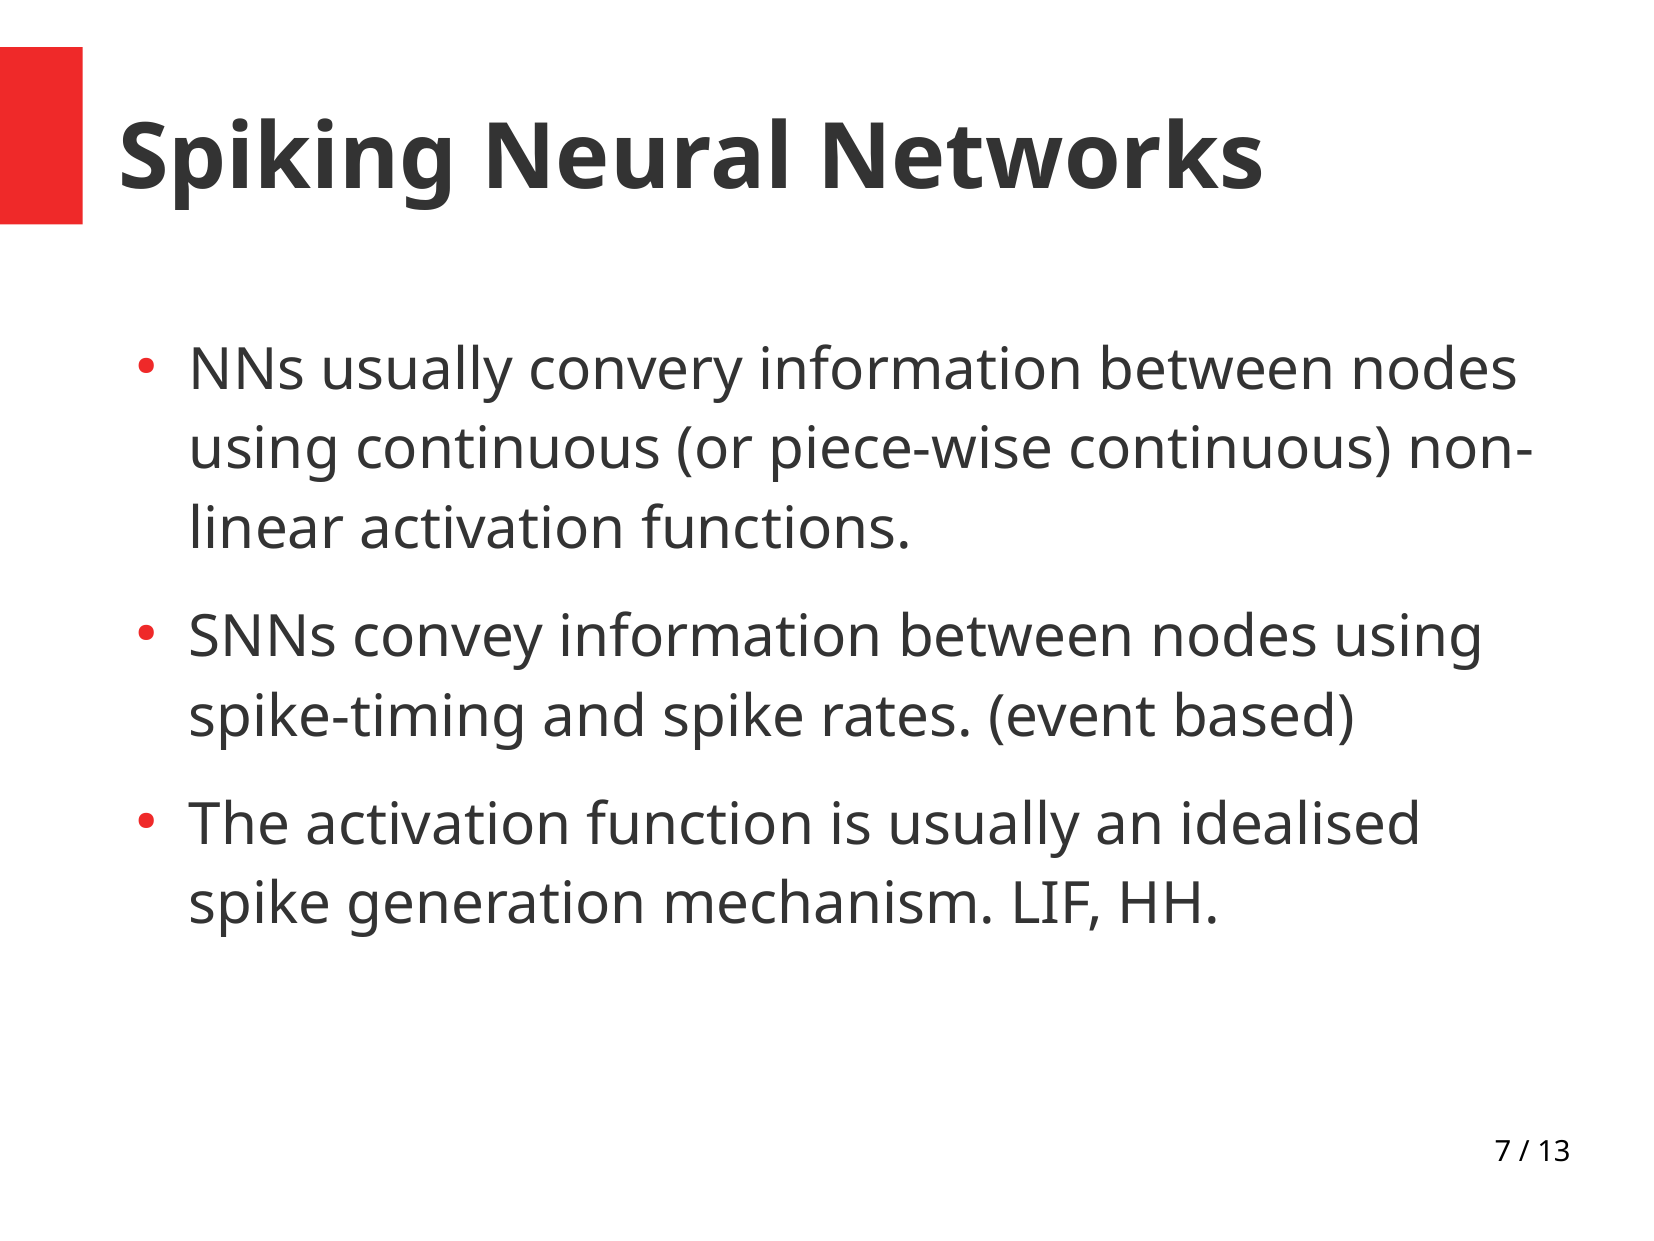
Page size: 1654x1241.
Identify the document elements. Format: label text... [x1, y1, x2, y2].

list NNs usually convery information between nodes using continuous (or piece-wise continuous) non-linear activation functions. SNNs convey information between nodes using spike-timing and spike rates. (event based) The activation function is usually an idealised spike generation mechanism. LIF, HH. [118, 327, 1536, 1182]
title Spiking Neural Networks [118, 49, 1571, 257]
